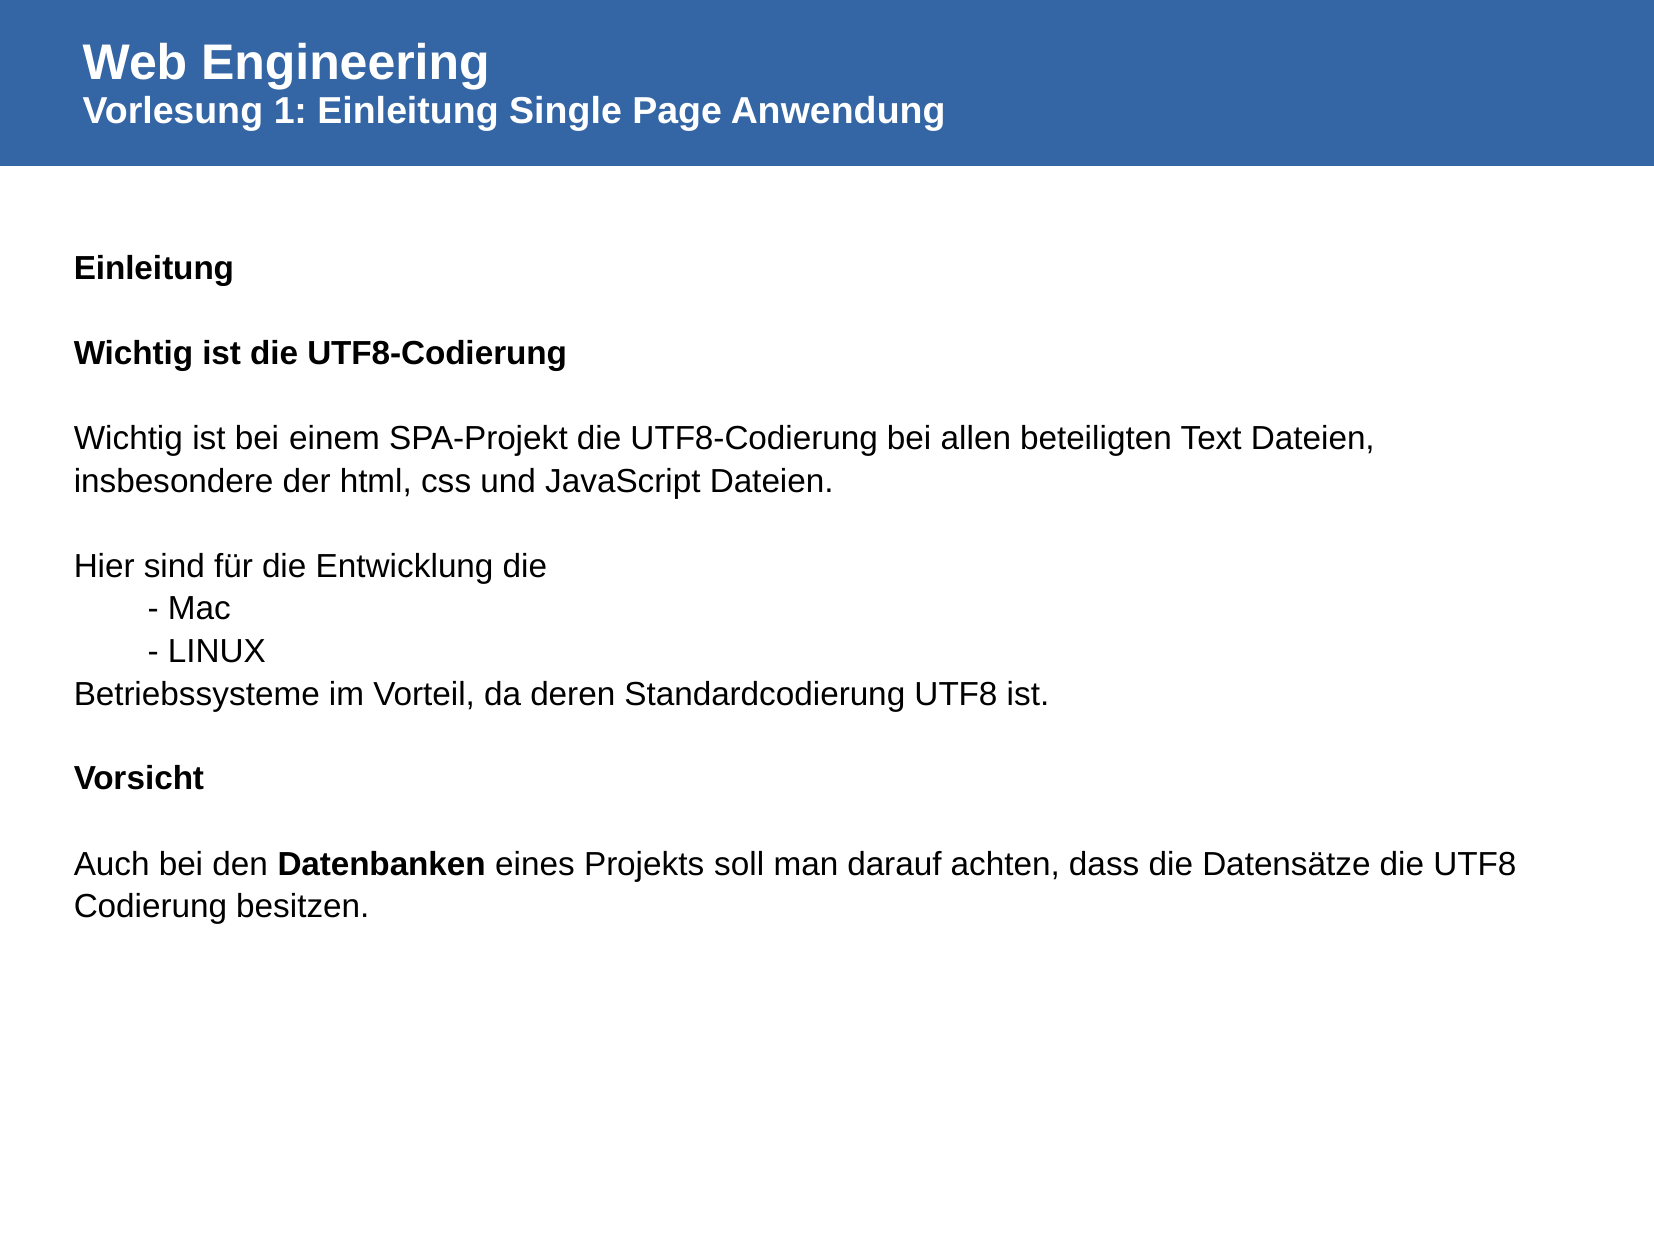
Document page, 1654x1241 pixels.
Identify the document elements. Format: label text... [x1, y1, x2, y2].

title Web Engineering Vorlesung 1: Einleitung Single Page Anwendung [82, 0, 1571, 166]
text_box Einleitung Wichtig ist die UTF8-Codierung Wichtig ist bei einem SPA-Projekt die UTF8-Codierung bei allen beteiligten Text Dateien, insbesondere der html, css und JavaScript Dateien. Hier sind für die Entwicklung die - Mac - LINUX Betriebssysteme im Vorteil, da deren Standardcodierung UTF8 ist. Vorsicht Auch bei den Datenbanken eines Projekts soll man darauf achten, dass die Datensätze die UTF8 Codierung besitzen. [59, 236, 1595, 975]
